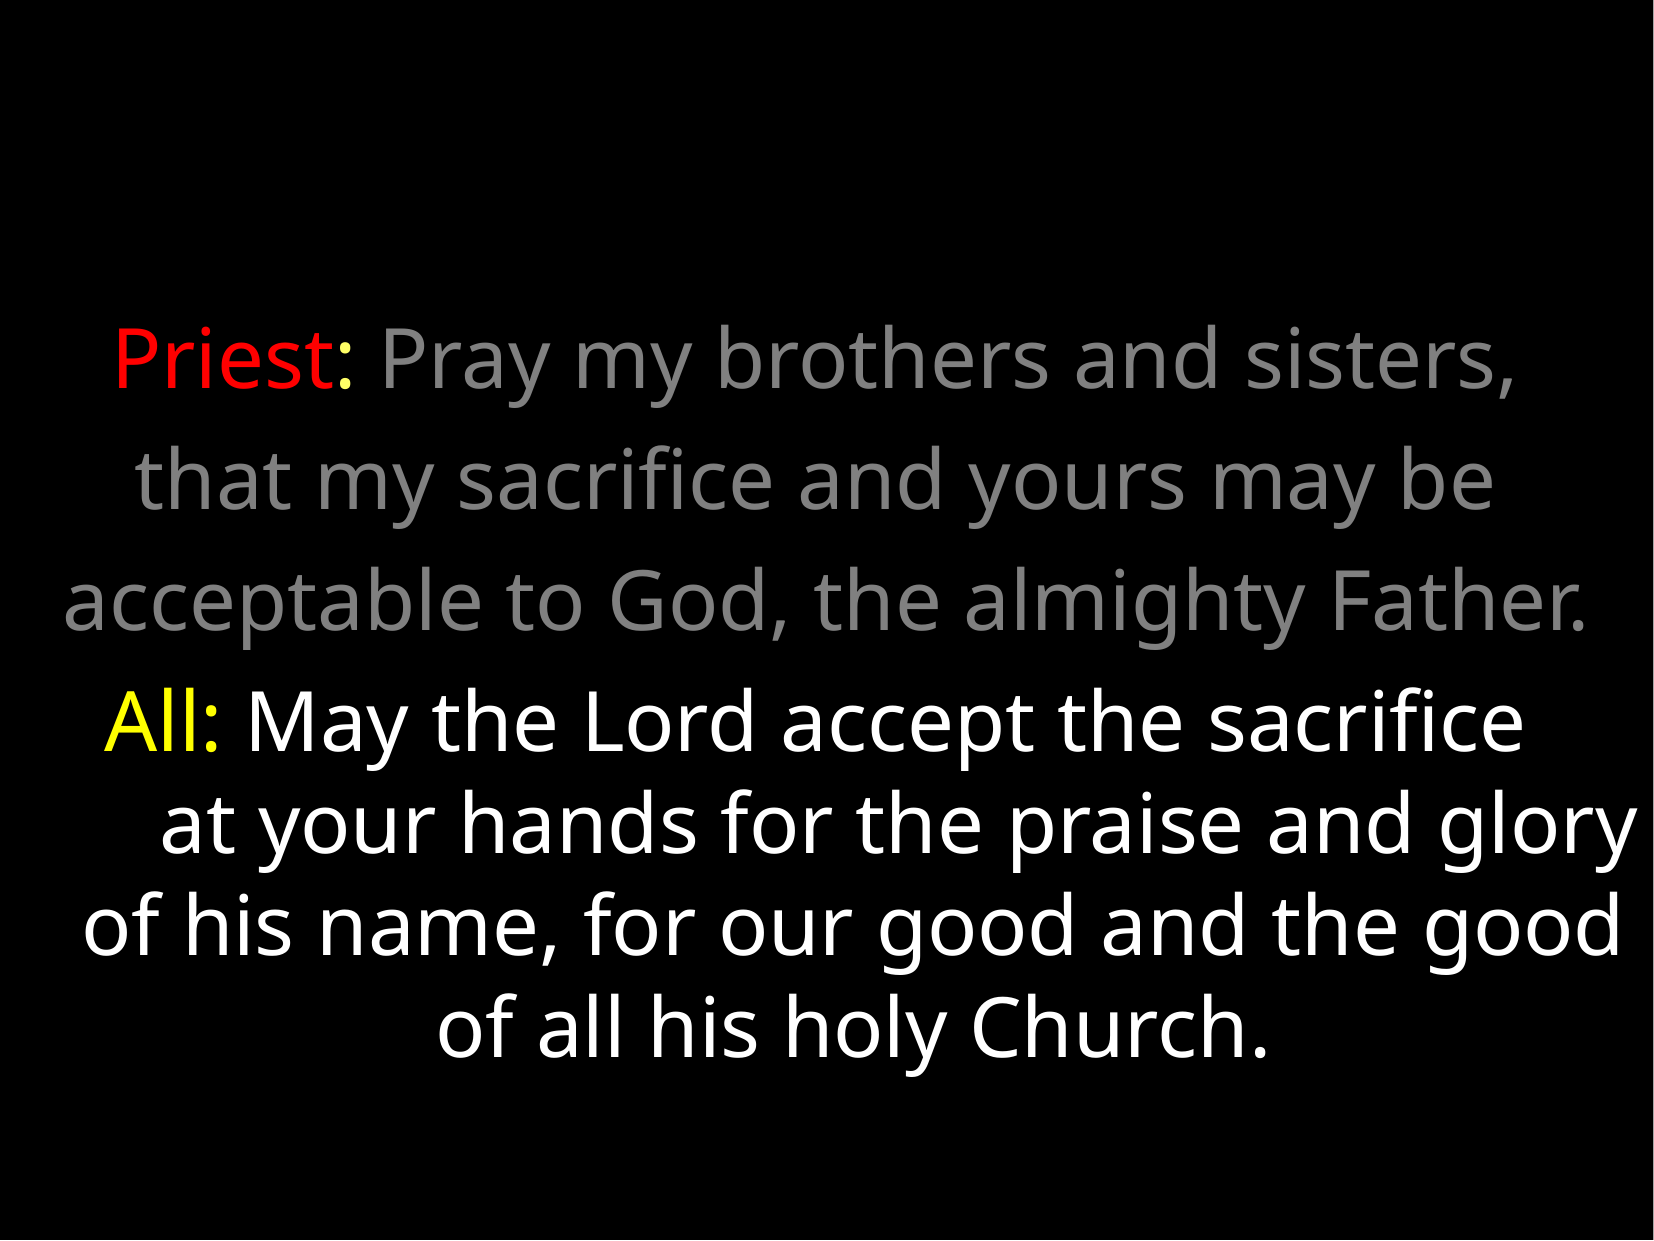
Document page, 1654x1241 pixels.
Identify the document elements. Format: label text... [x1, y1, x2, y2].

list Priest: Pray my brothers and sisters, that my sacrifice and yours may be acceptable to God, the almighty Father. All: May the Lord accept the sacrifice at your hands for the praise and glory of his name, for our good and the good of all his holy Church. [0, 307, 1654, 1241]
